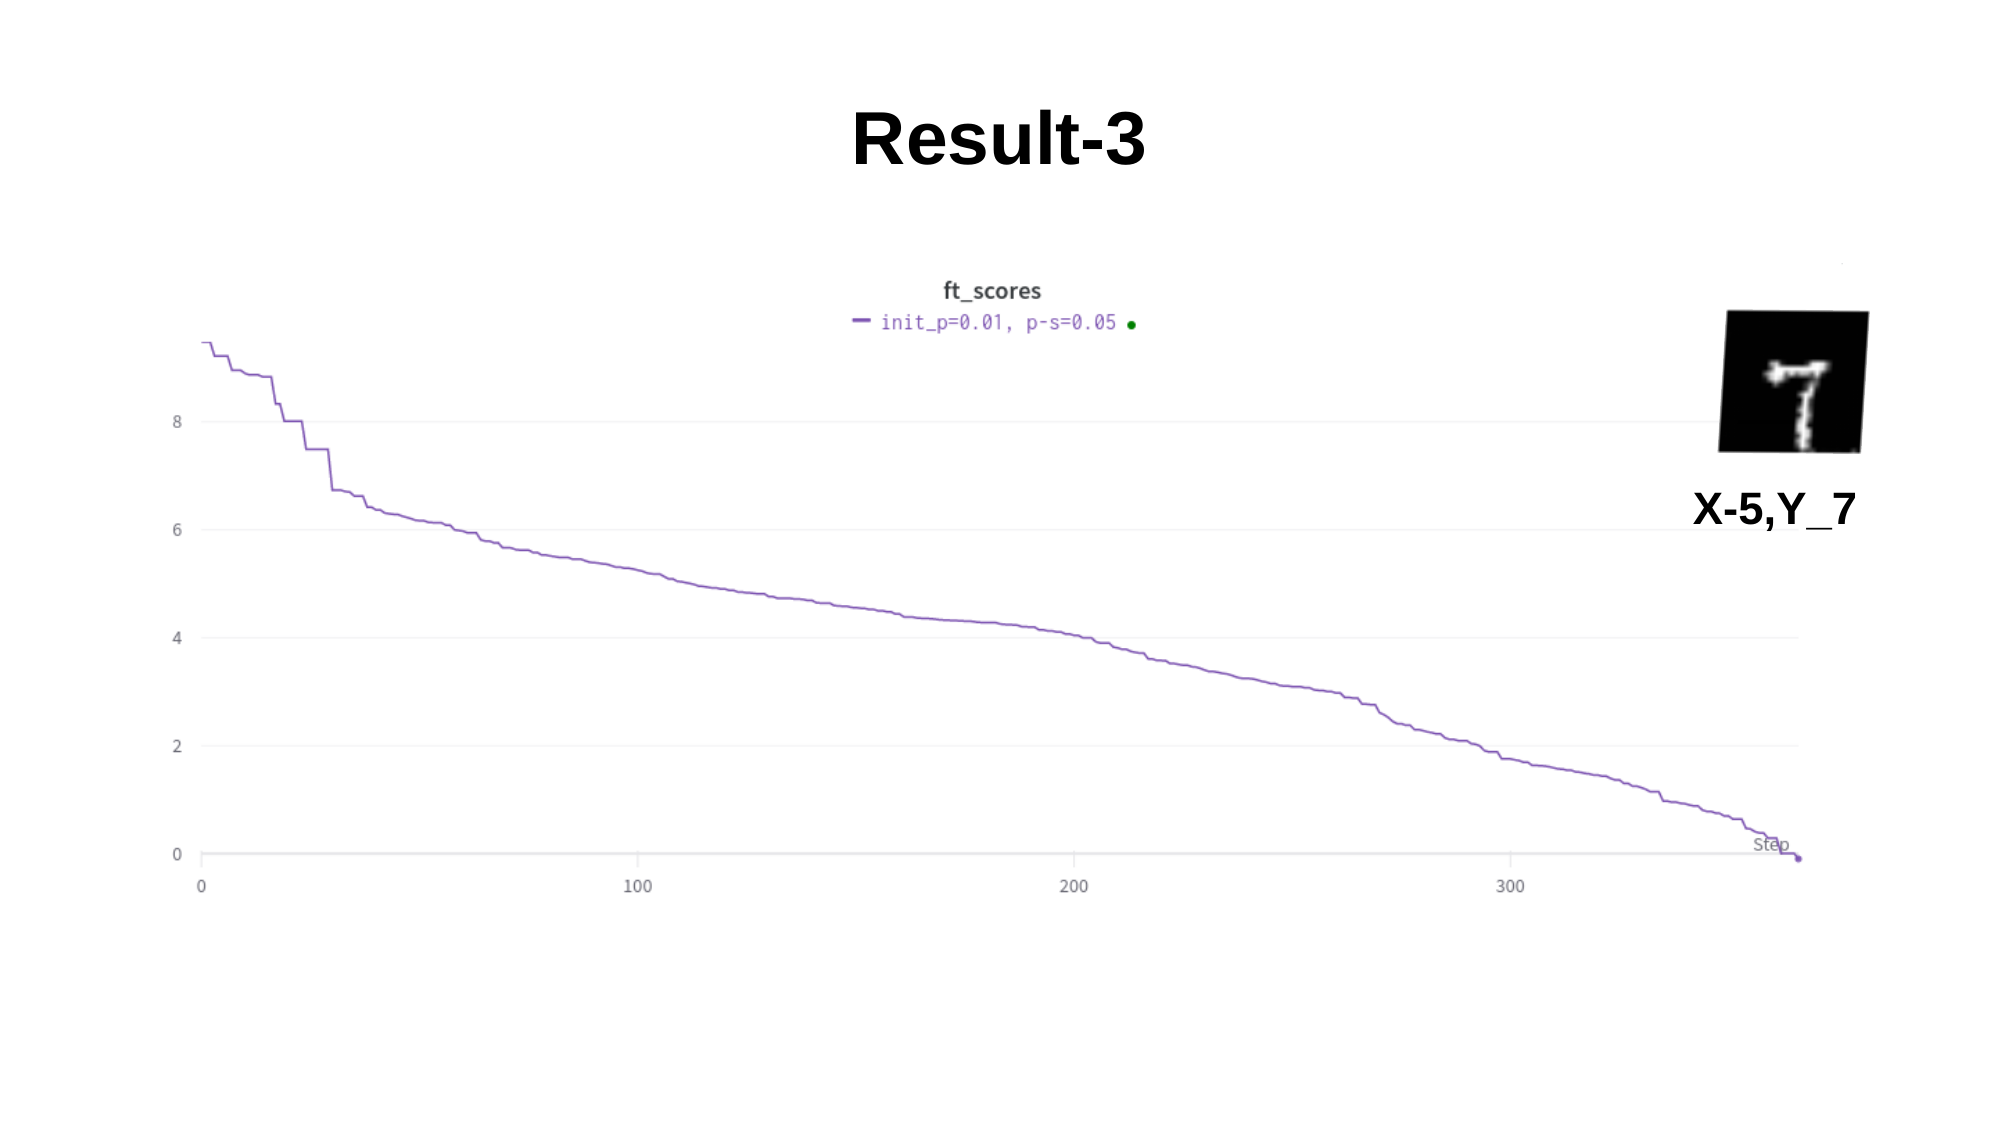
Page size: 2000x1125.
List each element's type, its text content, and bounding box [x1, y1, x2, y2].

picture [157, 263, 1870, 916]
text_box X-5,Y_7 [1678, 475, 1905, 545]
title Result-3 [99, 44, 1900, 233]
